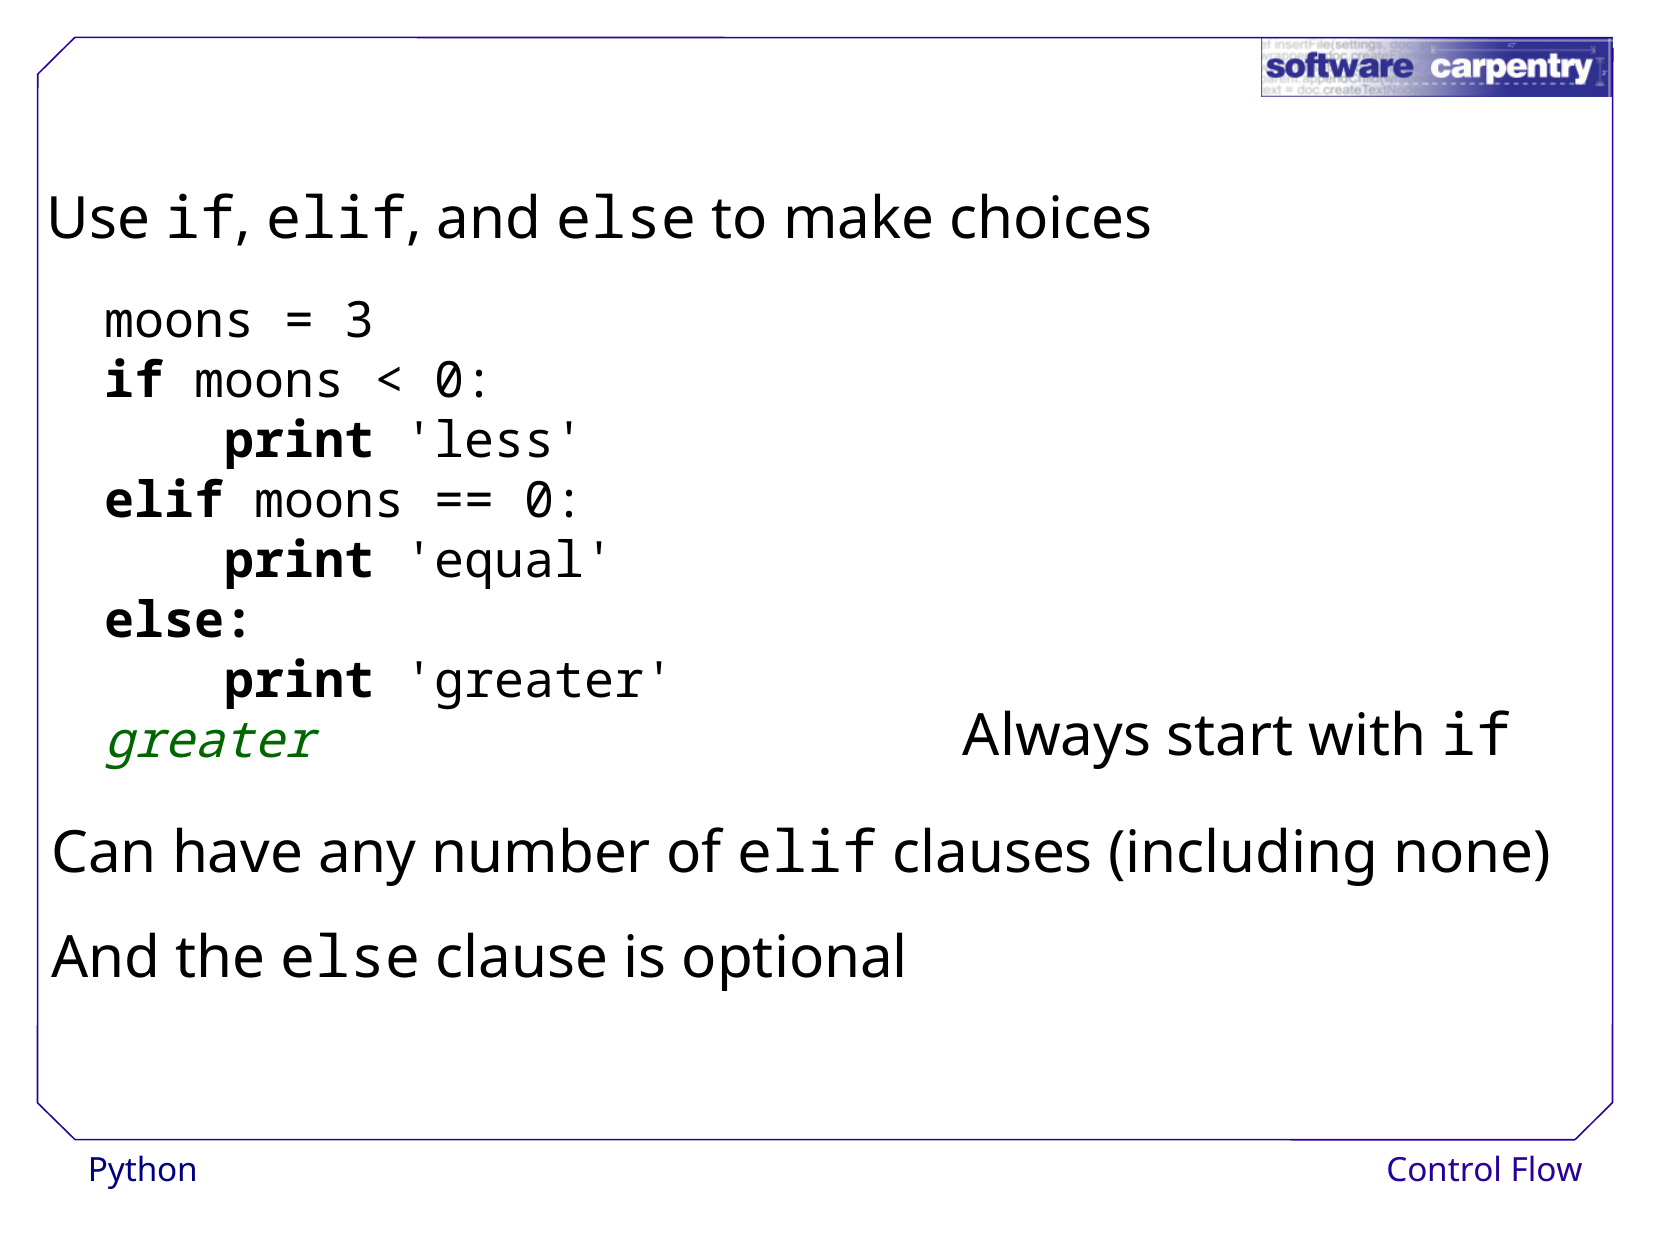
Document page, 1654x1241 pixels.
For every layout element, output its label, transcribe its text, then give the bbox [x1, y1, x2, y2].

text_box Always start with if [948, 654, 1654, 776]
text_box Can have any number of elif clauses (including none) And the else clause is optional [36, 771, 1654, 997]
text_box Use if, elif, and else to make choices [32, 138, 1318, 259]
text_box moons = 3 if moons < 0: print 'less' elif moons == 0: print 'equal' else: print 'greater' greater [89, 279, 1512, 781]
picture [1261, 39, 1613, 97]
